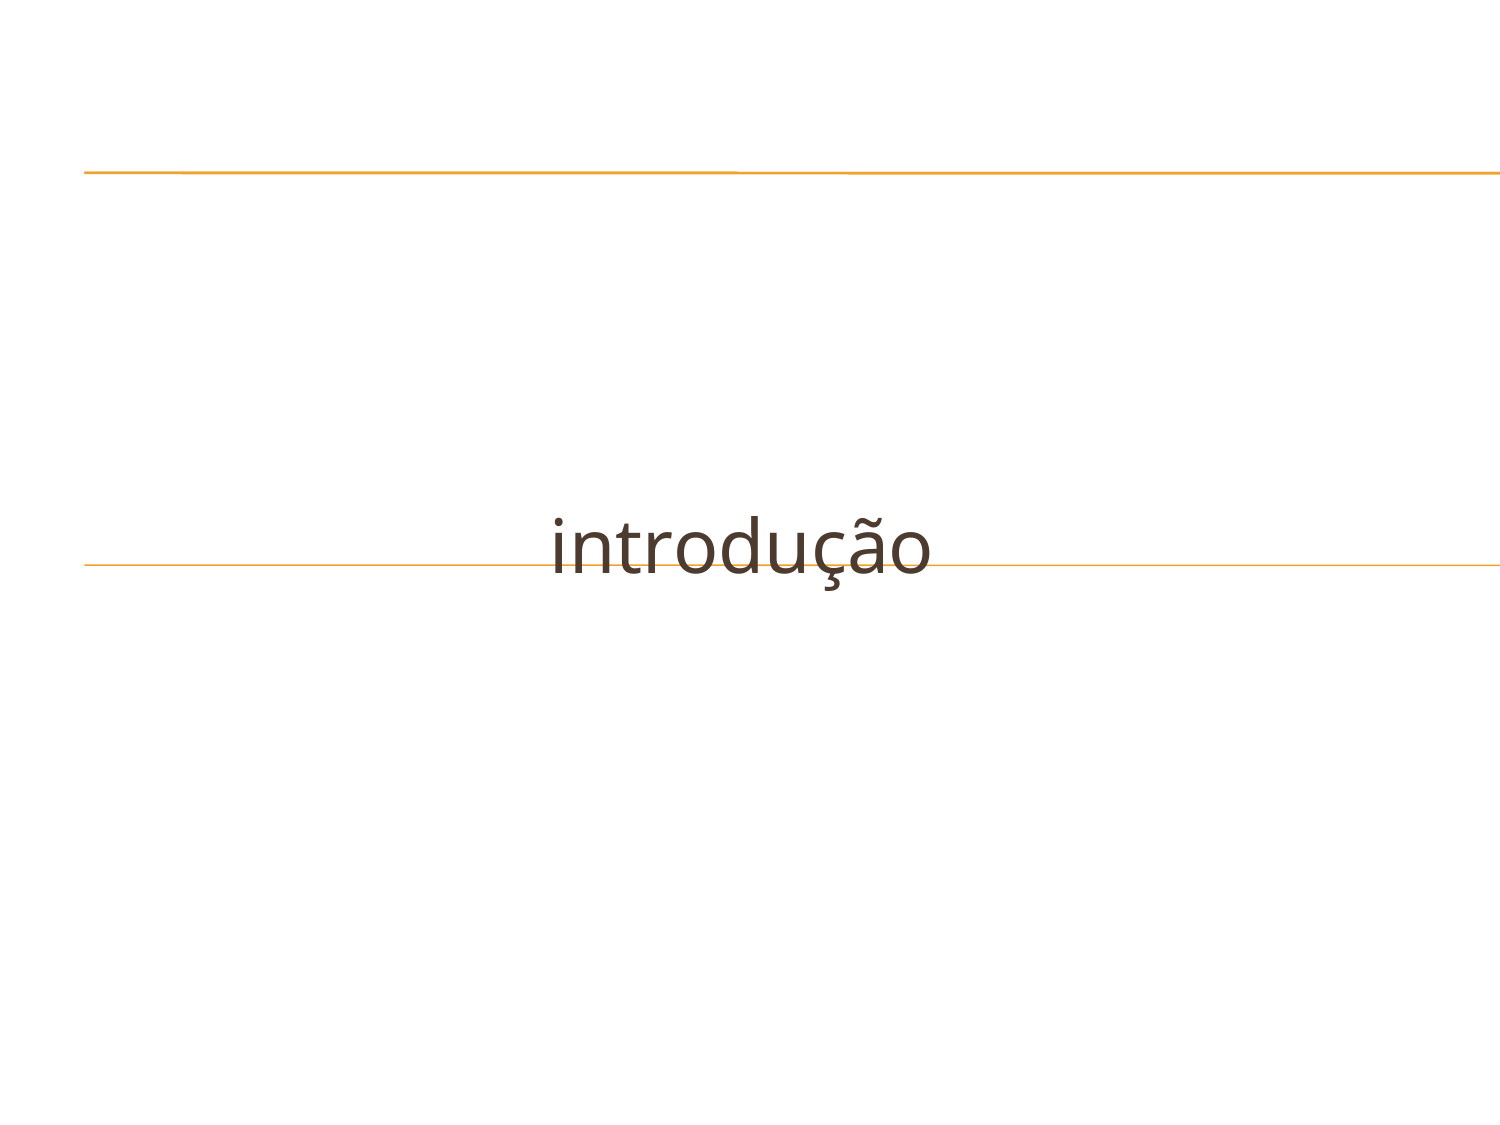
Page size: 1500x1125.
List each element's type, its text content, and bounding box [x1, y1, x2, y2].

text_box introdução [29, 483, 1455, 678]
